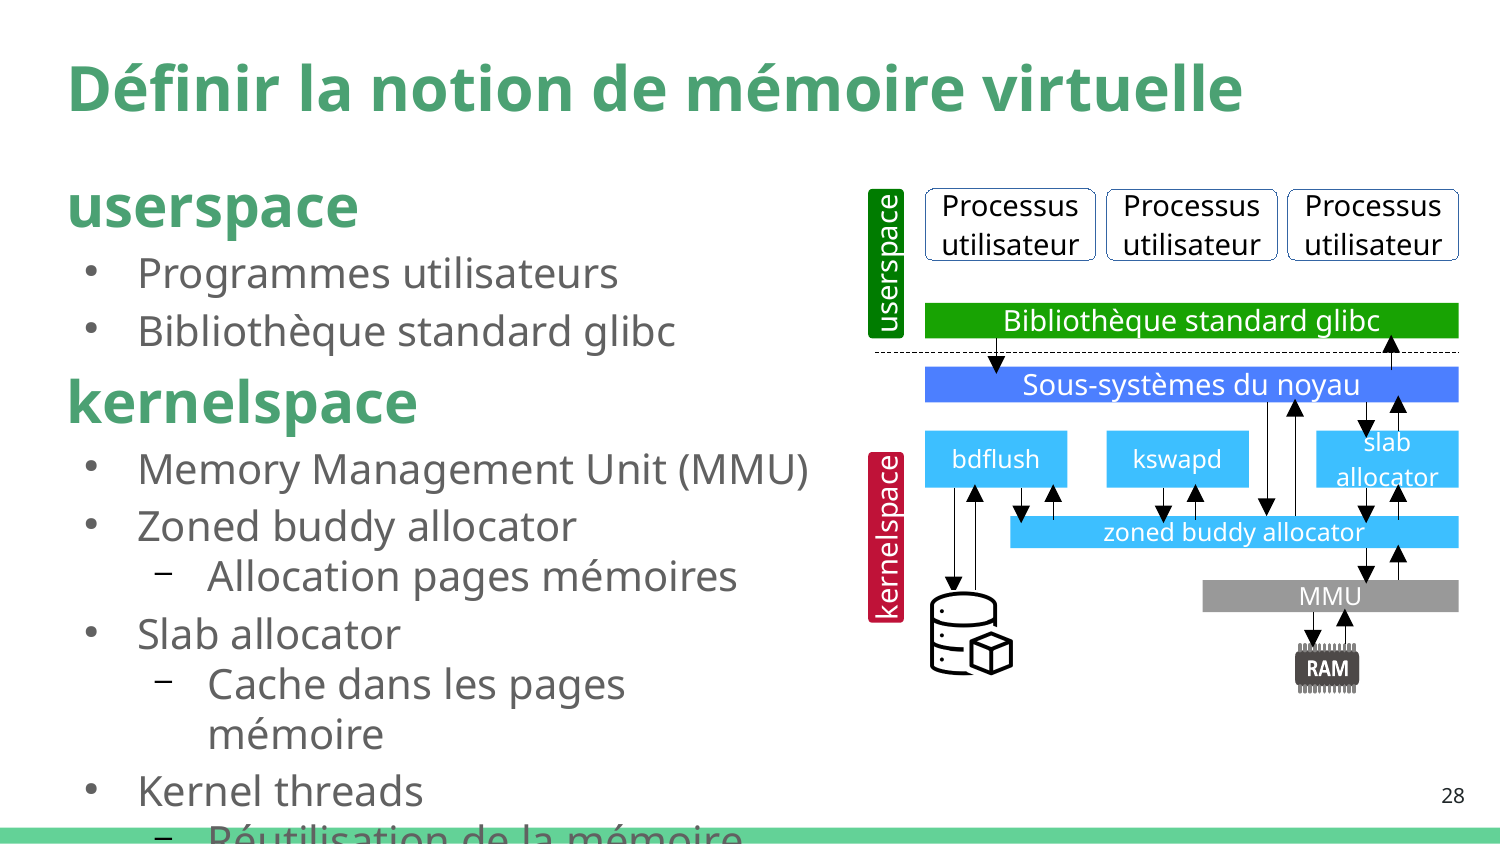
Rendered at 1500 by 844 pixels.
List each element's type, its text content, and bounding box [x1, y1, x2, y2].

text_box Bibliothèque standard glibc [925, 302, 1459, 339]
text_box bdflush [925, 430, 1068, 488]
text_box MMU [1202, 580, 1459, 613]
text_box userspace [868, 188, 904, 339]
text_box zoned buddy allocator [1010, 516, 1459, 549]
slide_number <numéro> [1389, 764, 1480, 830]
text_box slab allocator [1316, 430, 1459, 488]
text_box Sous-systèmes du noyau [925, 366, 1459, 403]
picture [1295, 642, 1360, 694]
text_box Processus utilisateur [1287, 189, 1459, 261]
picture [927, 590, 1016, 680]
text_box Processus utilisateur [925, 188, 1096, 261]
text_box Processus utilisateur [1106, 189, 1278, 261]
text_box kswapd [1106, 430, 1249, 488]
title Définir la notion de mémoire virtuelle [51, 23, 1449, 117]
text_box kernelspace [868, 452, 904, 623]
list userspace Programmes utilisateurs Bibliothèque standard glibc kernelspace Memory Management Unit (MMU) Zoned buddy allocator Allocation pages mémoires Slab allocator Cache dans les pages mémoire Kernel threads Réutilisation de la mémoire [51, 144, 827, 831]
